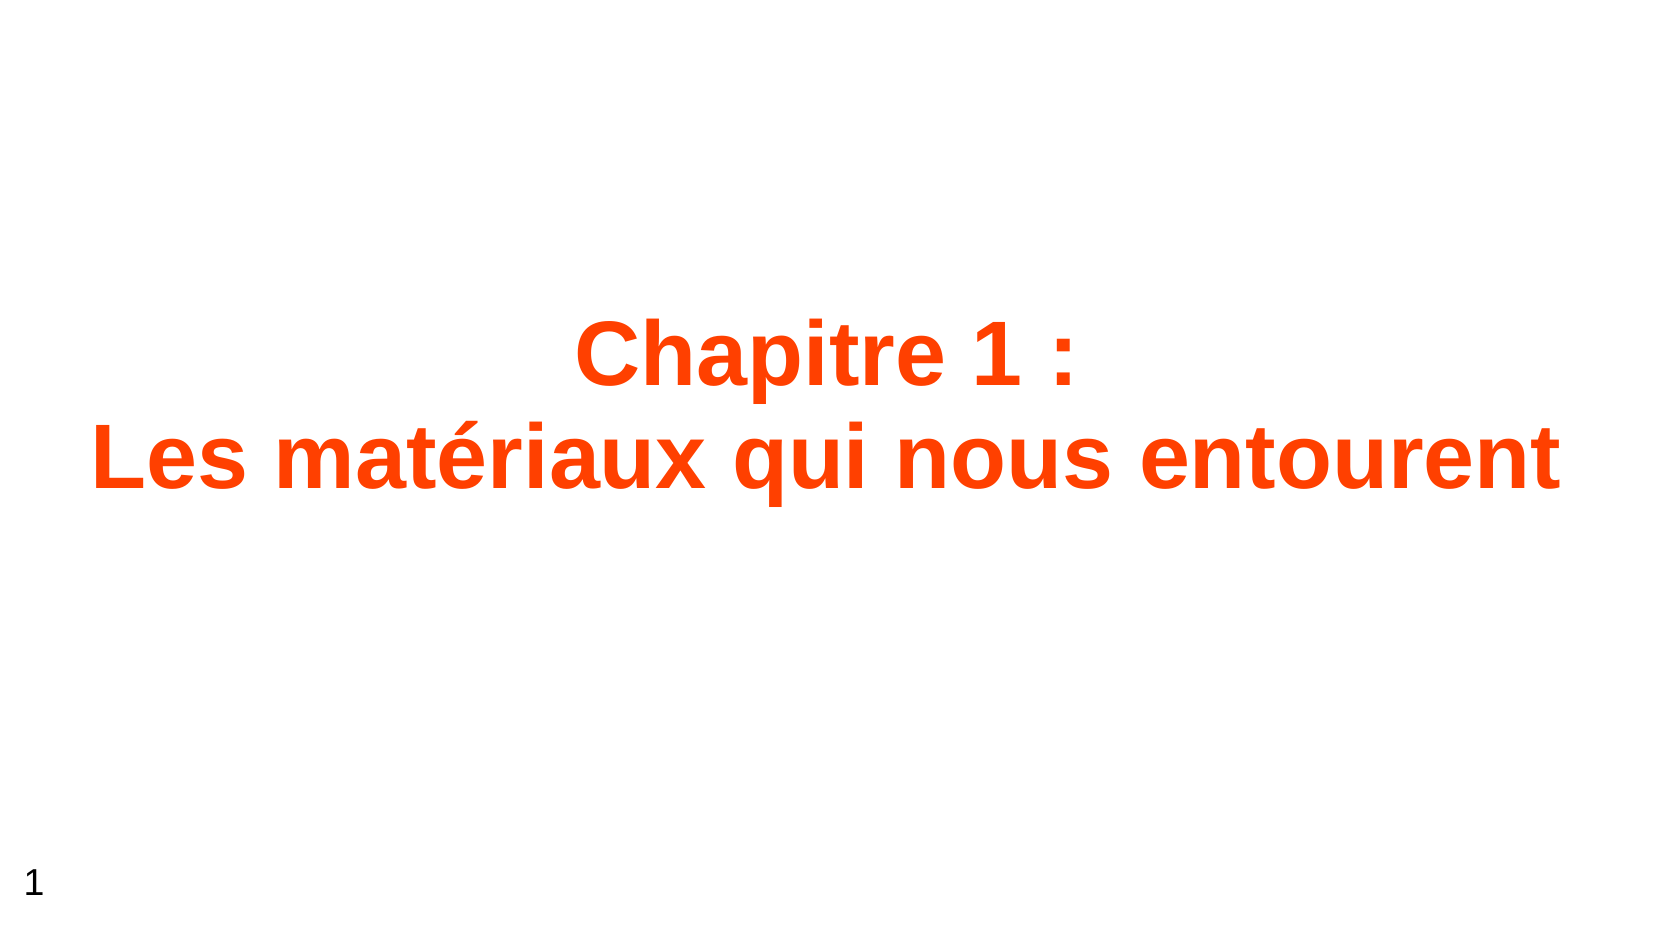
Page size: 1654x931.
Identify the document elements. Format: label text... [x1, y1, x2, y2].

text_box <number> [8, 854, 638, 925]
subtitle Chapitre 1 : Les matériaux qui nous entourent [82, 288, 1571, 522]
